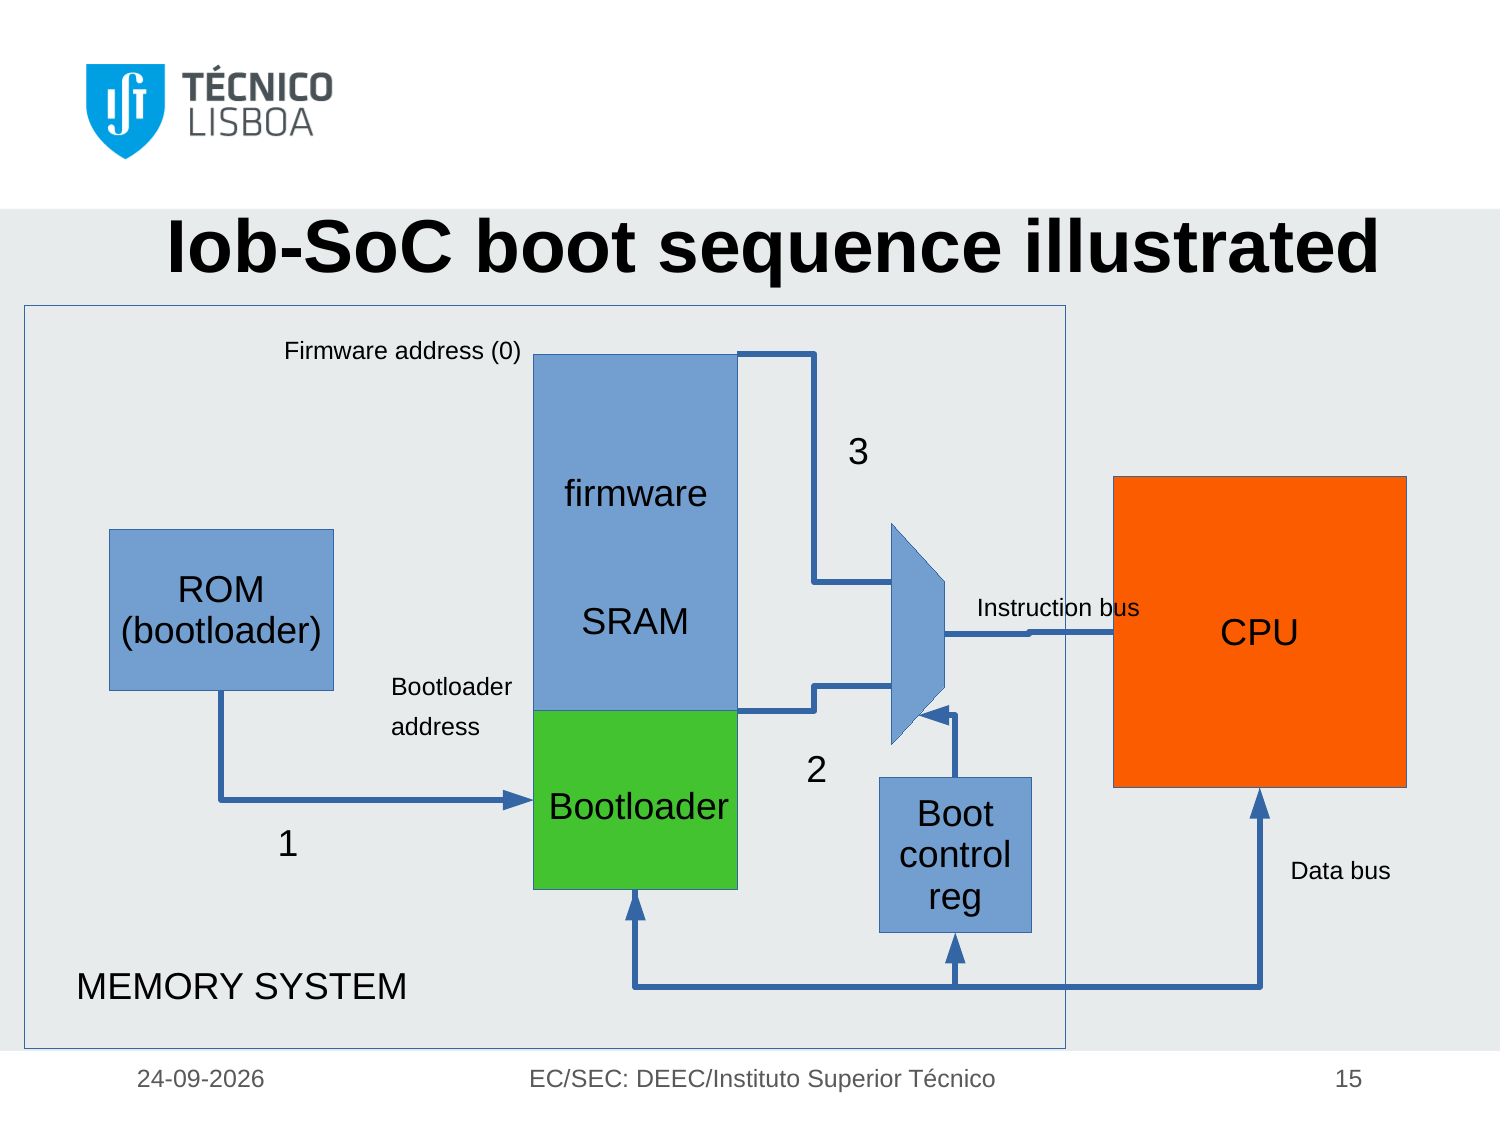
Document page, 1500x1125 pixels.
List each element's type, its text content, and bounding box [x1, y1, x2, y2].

slide_number <number> [1077, 1052, 1378, 1103]
text_box 2 [791, 740, 843, 798]
text_box ROM (bootloader) [109, 529, 334, 691]
footer EC/SEC: DEEC/Instituto Superior Técnico [512, 1052, 1021, 1103]
text_box Boot control reg [879, 777, 1032, 933]
text_box Instruction bus [962, 586, 1065, 633]
slide_number 29-09-2020 [121, 1052, 425, 1103]
text_box CPU [1113, 476, 1407, 788]
text_box Instruction bus [1066, 586, 1176, 633]
text_box Firmware address (0) [269, 329, 539, 442]
text_box [533, 710, 738, 778]
text_box Data bus [1275, 849, 1490, 896]
title Iob-SoC boot sequence illustrated [151, 171, 1408, 314]
text_box [891, 523, 945, 745]
title Iob-SoC boot sequence illustrated [151, 306, 1065, 314]
text_box MEMORY SYSTEM [61, 958, 424, 1016]
text_box 1 [263, 815, 314, 874]
text_box SRAM [533, 354, 738, 710]
text_box 3 [833, 423, 884, 480]
text_box Bootloader address [376, 665, 605, 765]
text_box Bootloader [533, 778, 745, 836]
text_box [533, 836, 738, 890]
picture [0, 0, 1500, 1125]
text_box firmware [549, 464, 723, 522]
